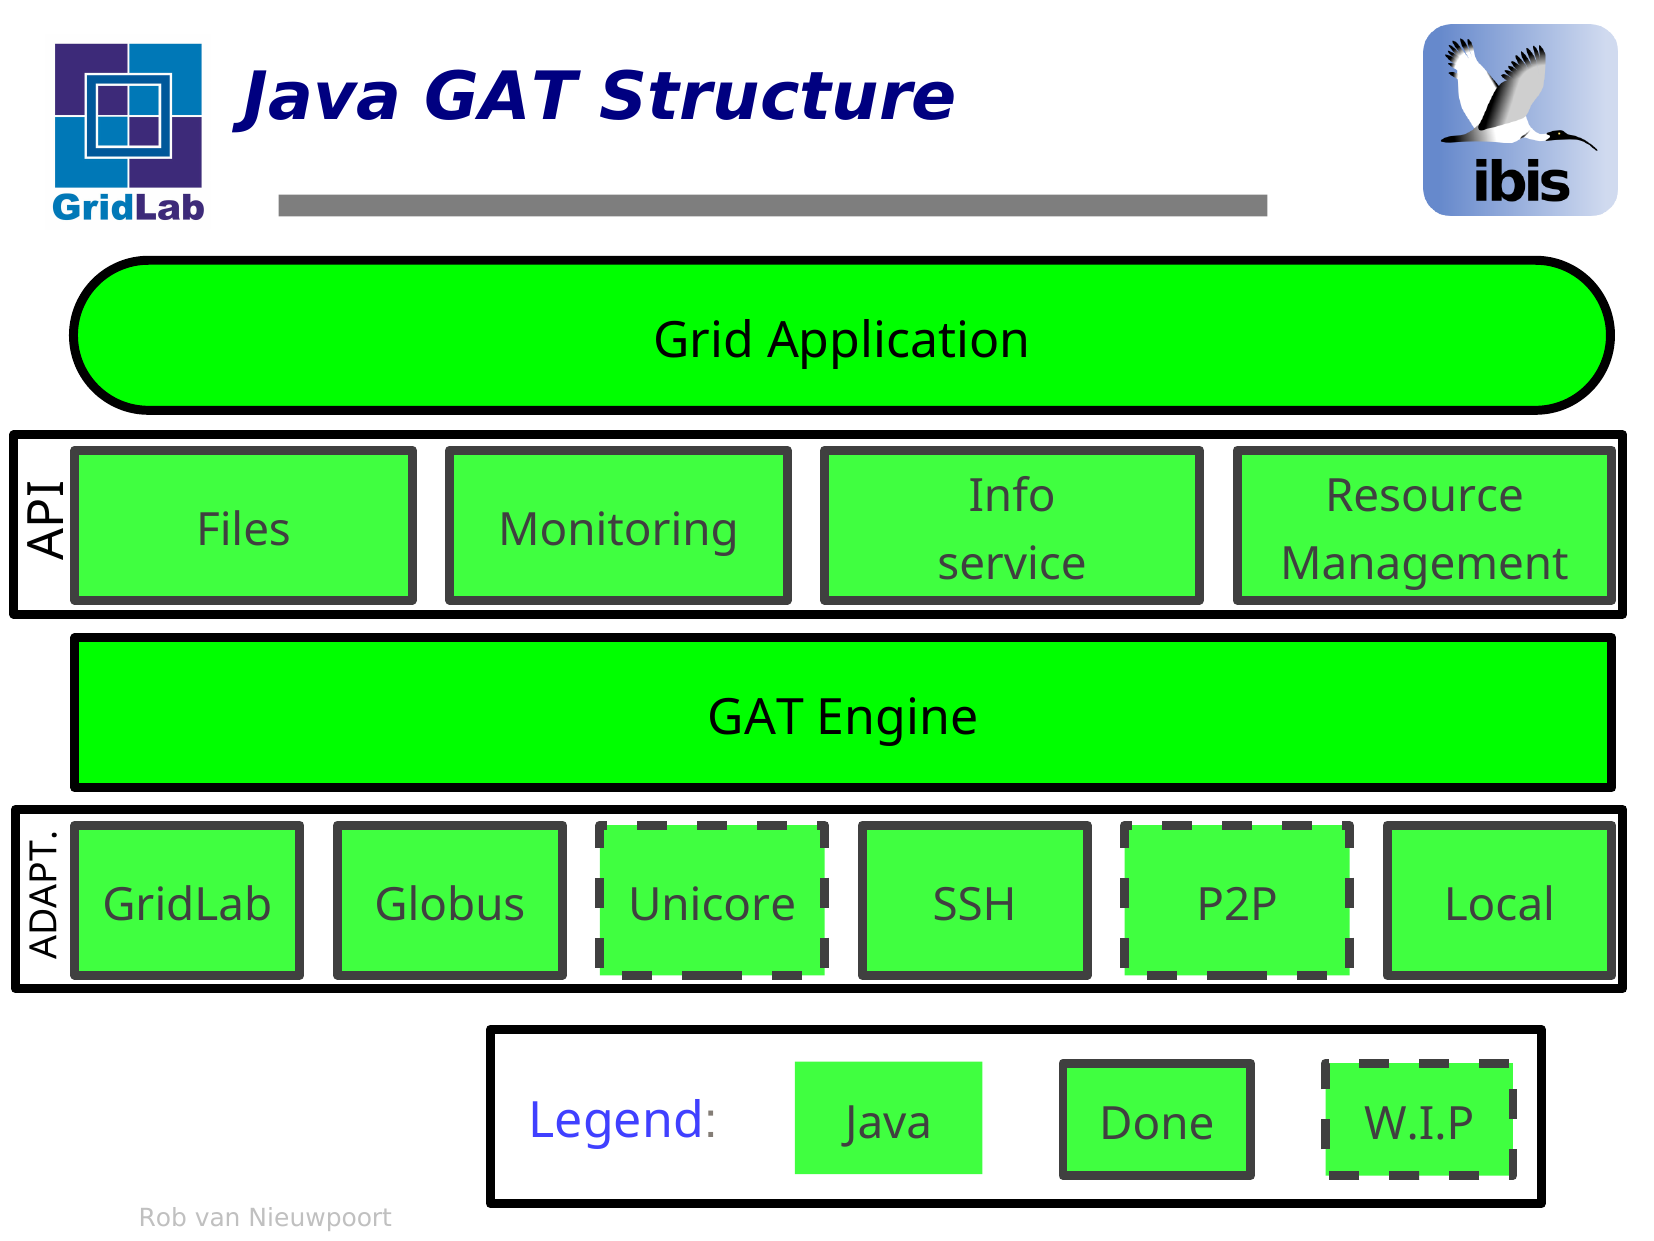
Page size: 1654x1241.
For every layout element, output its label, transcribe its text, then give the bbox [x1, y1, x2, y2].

title Java GAT Structure [243, 0, 1280, 187]
text_box GAT Engine [74, 637, 1612, 788]
text_box ADAPT. [12, 806, 83, 985]
picture [1423, 24, 1618, 216]
text_box [490, 1029, 1542, 1204]
text_box API [4, 431, 76, 610]
text_box Grid Application [73, 260, 1611, 411]
text_box [15, 809, 1623, 989]
text_box [13, 434, 1623, 615]
picture [45, 34, 211, 230]
